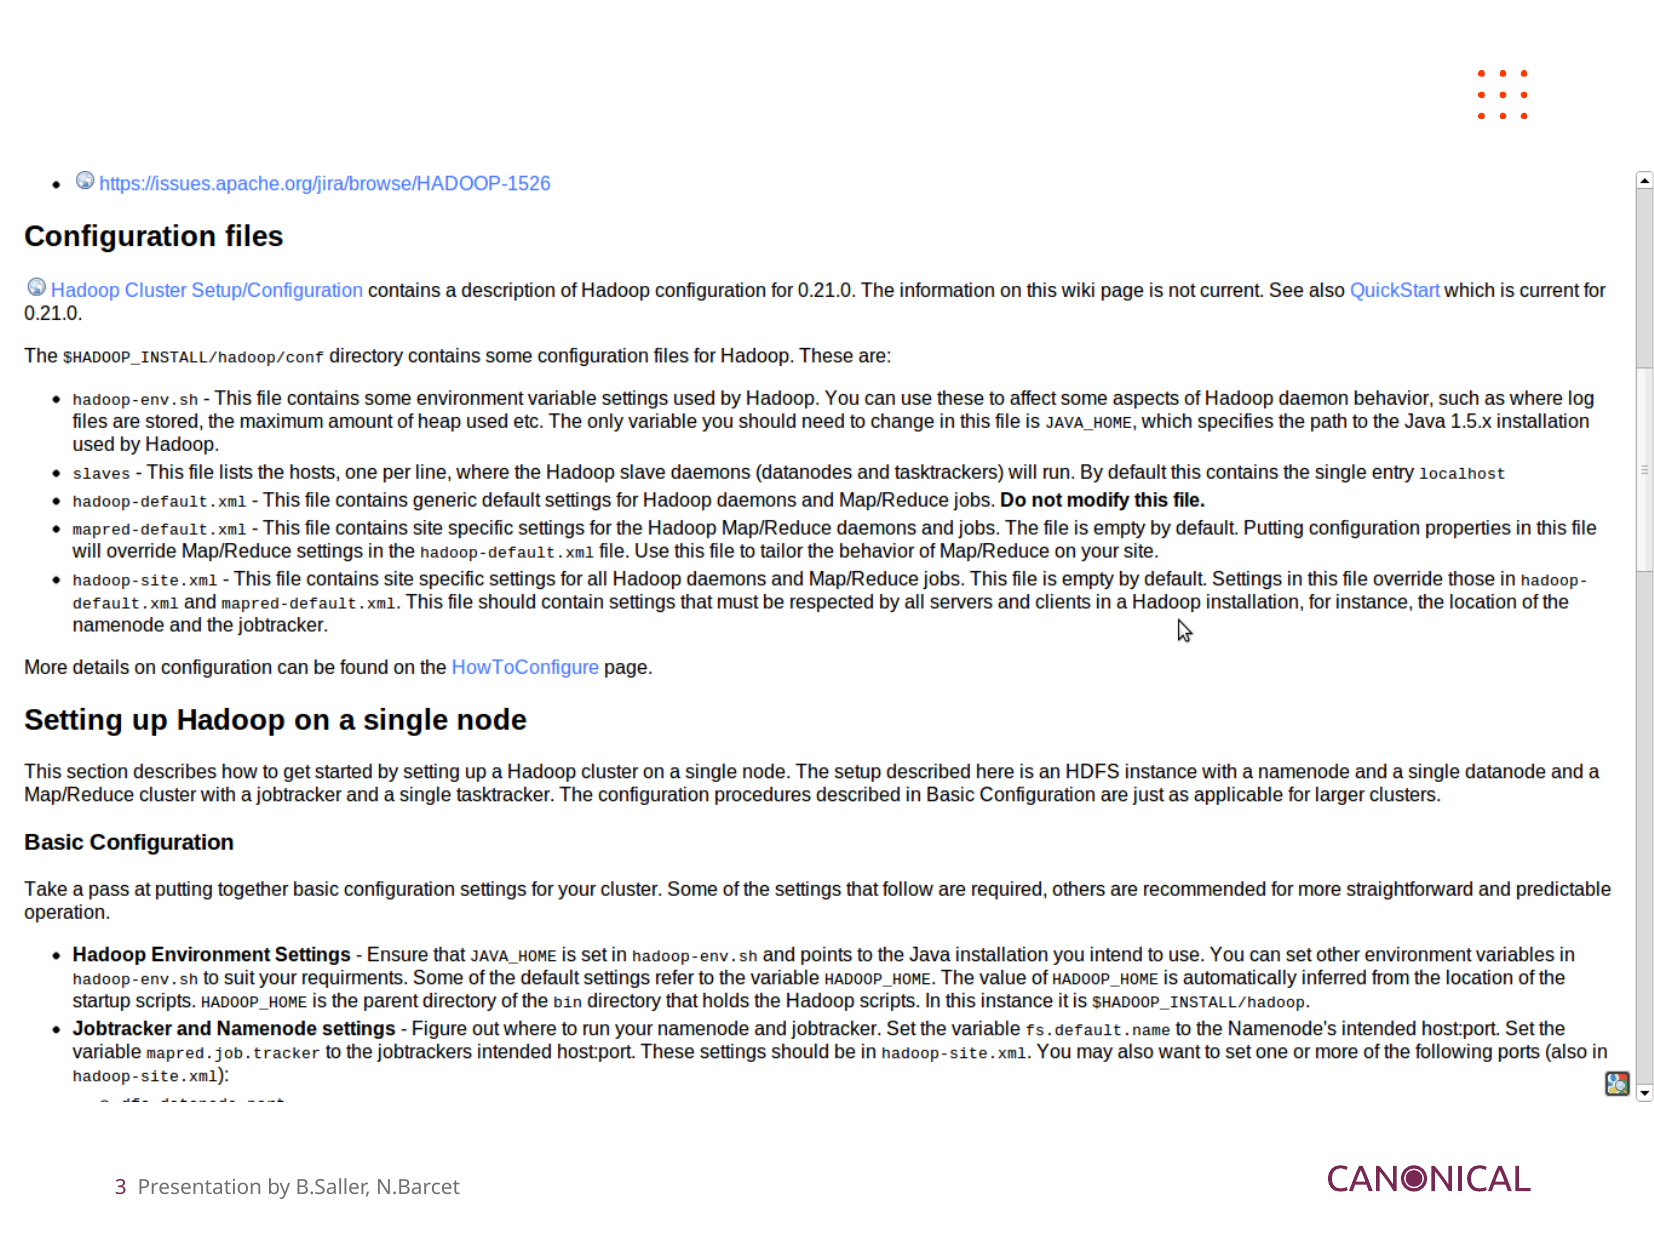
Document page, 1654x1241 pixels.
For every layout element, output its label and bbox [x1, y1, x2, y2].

picture [0, 171, 1654, 1102]
picture [1478, 70, 1527, 119]
